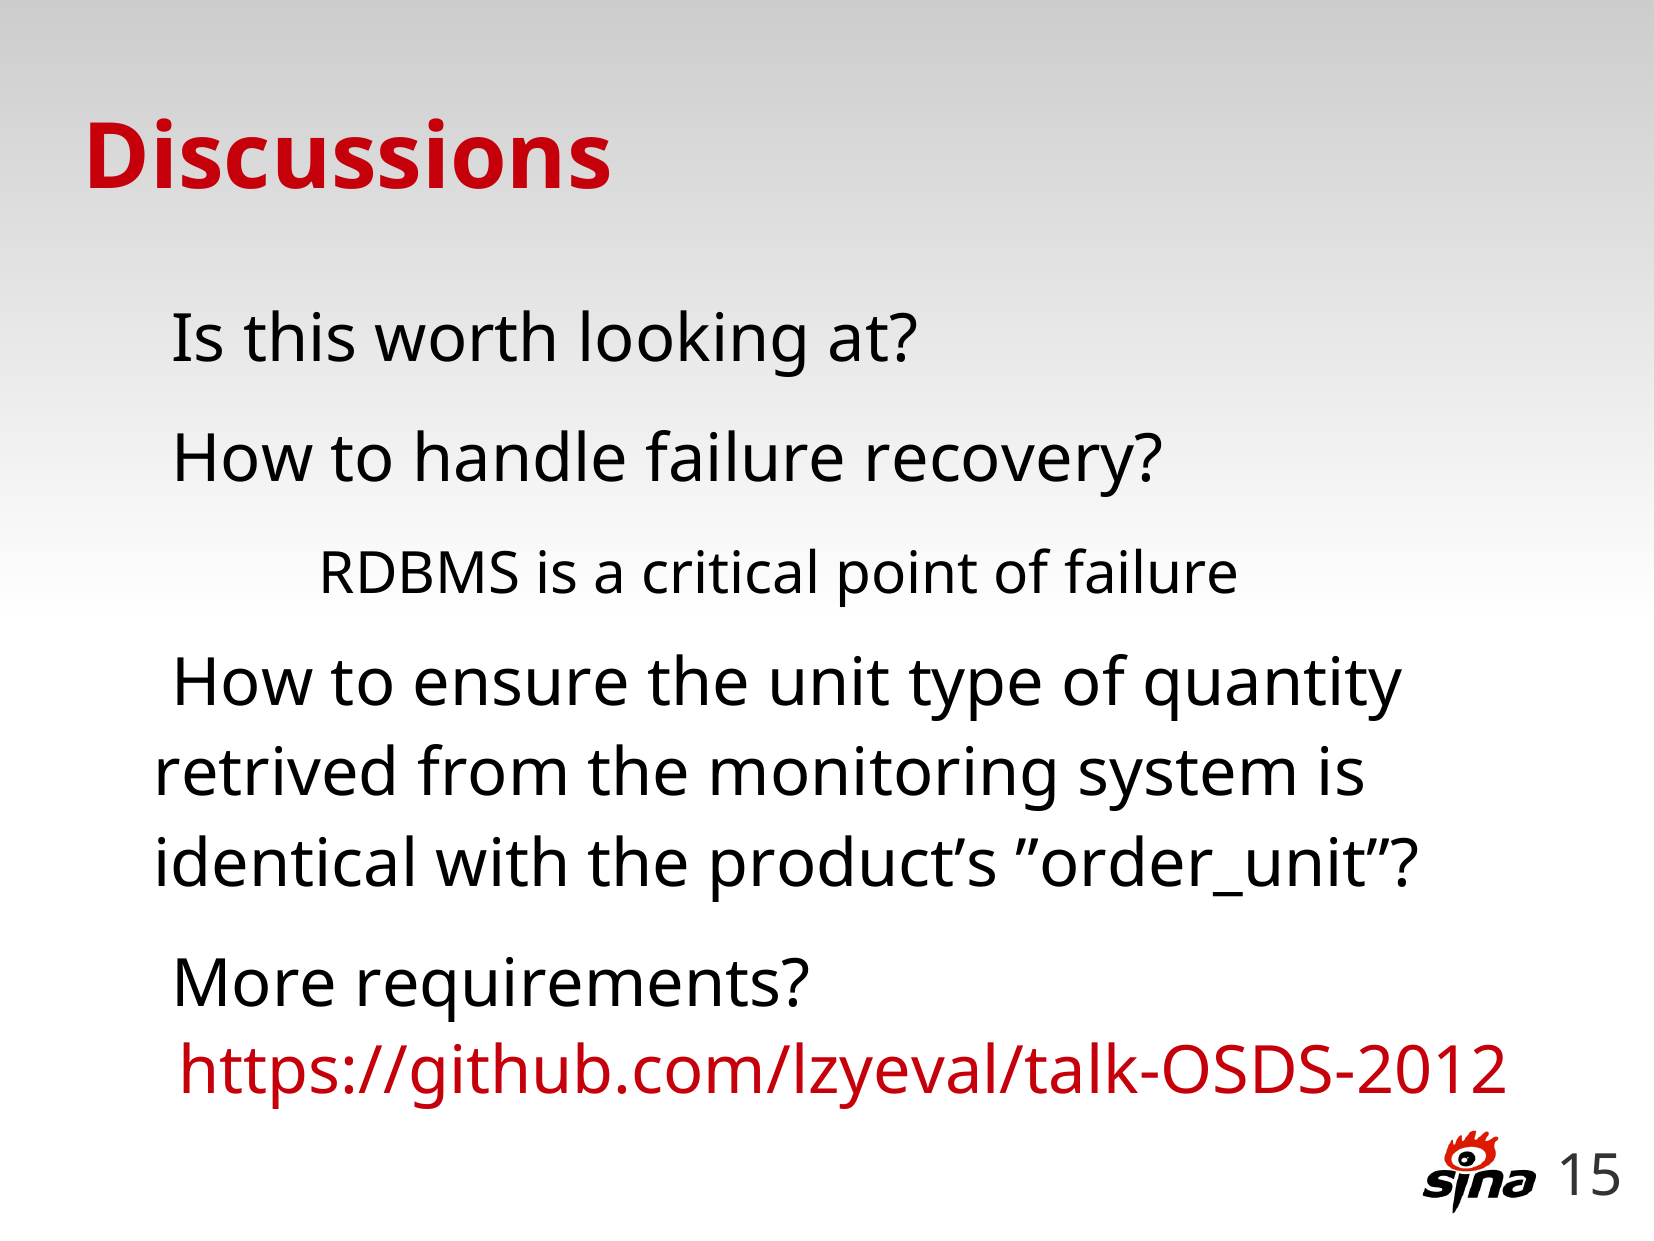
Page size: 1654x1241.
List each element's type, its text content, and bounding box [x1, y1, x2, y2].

title Discussions [82, 49, 1571, 257]
text_box https://github.com/lzyeval/talk-OSDS-2012 [150, 1014, 1540, 1180]
list Is this worth looking at? How to handle failure recovery? RDBMS is a critical point of failure How to ensure the unit type of quantity retrived from the monitoring system is identical with the product’s ”order_unit”? More requirements? [82, 290, 1571, 1109]
picture [1394, 1109, 1564, 1241]
